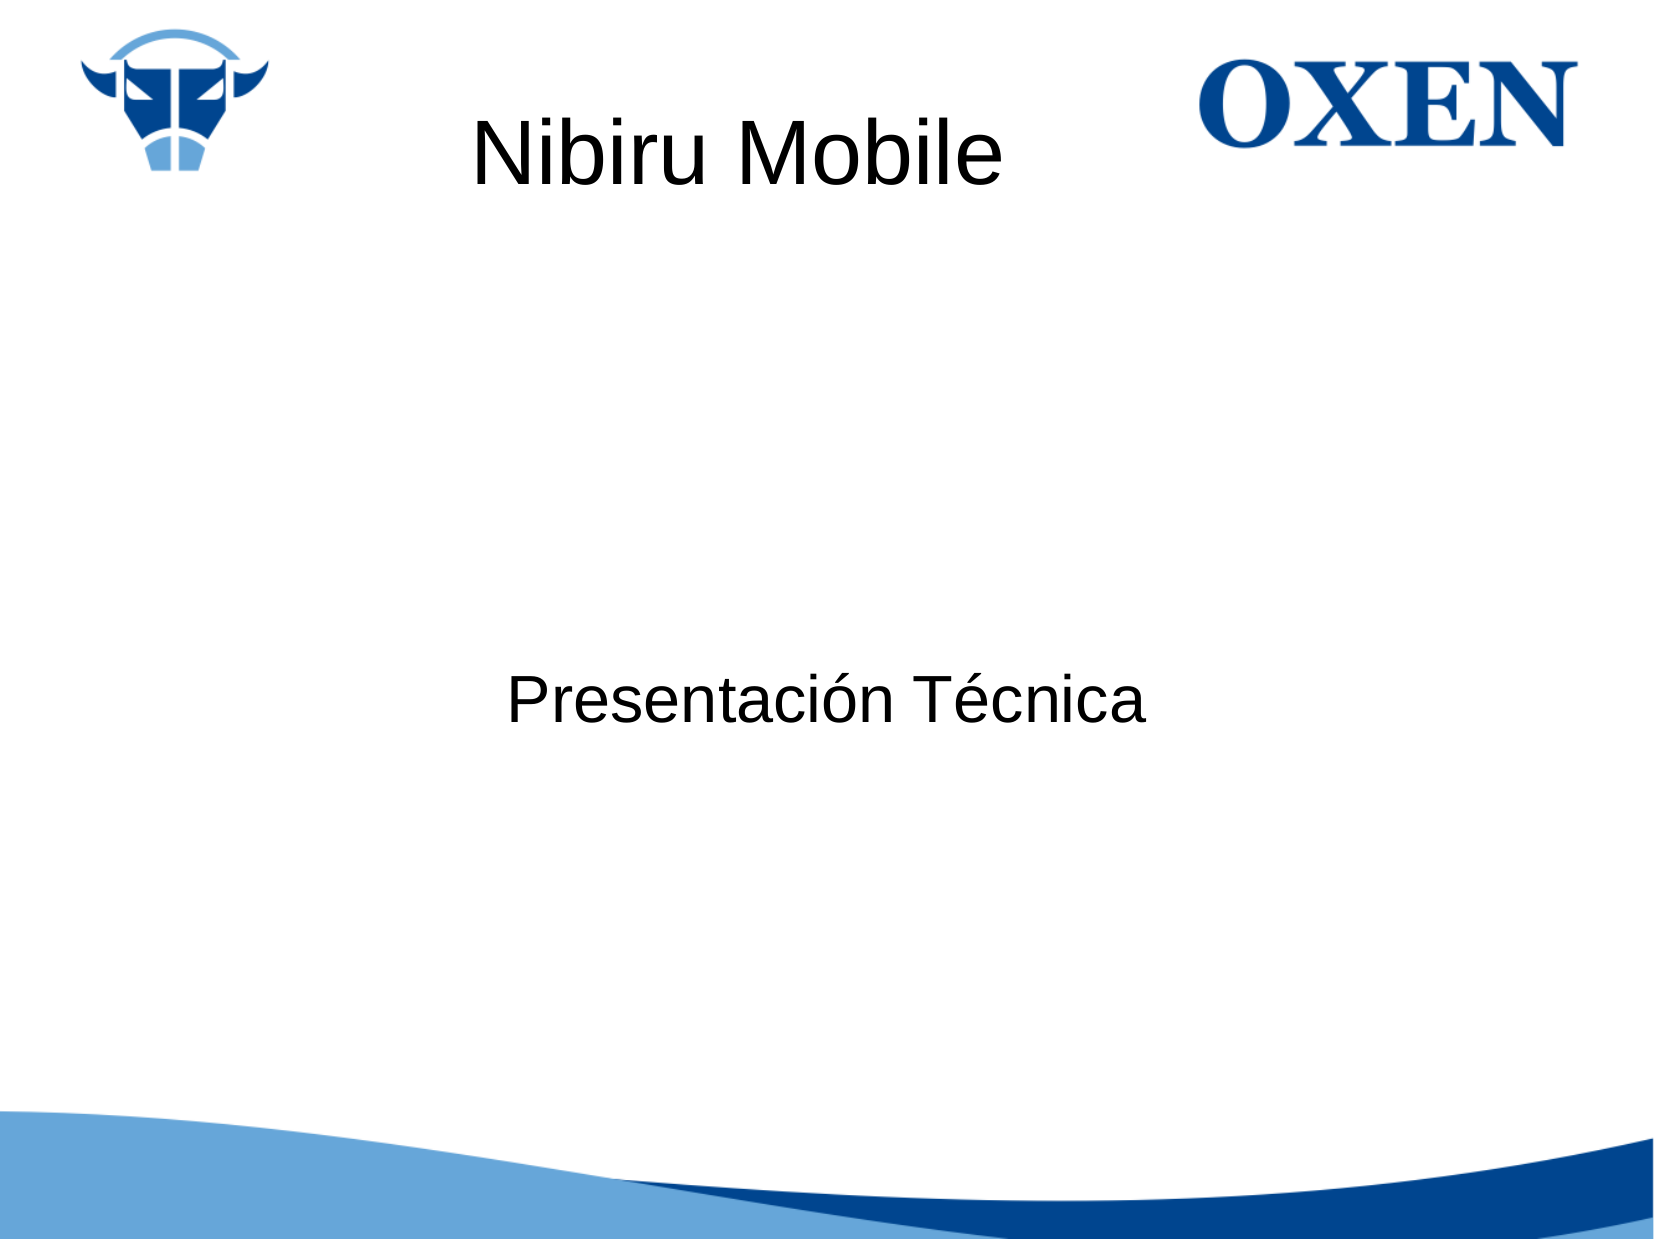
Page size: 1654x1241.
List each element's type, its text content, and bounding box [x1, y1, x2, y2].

picture [0, 1104, 1654, 1239]
title Nibiru Mobile [265, 49, 1211, 257]
picture [5, 11, 1654, 195]
subtitle Presentación Técnica [82, 297, 1571, 1102]
